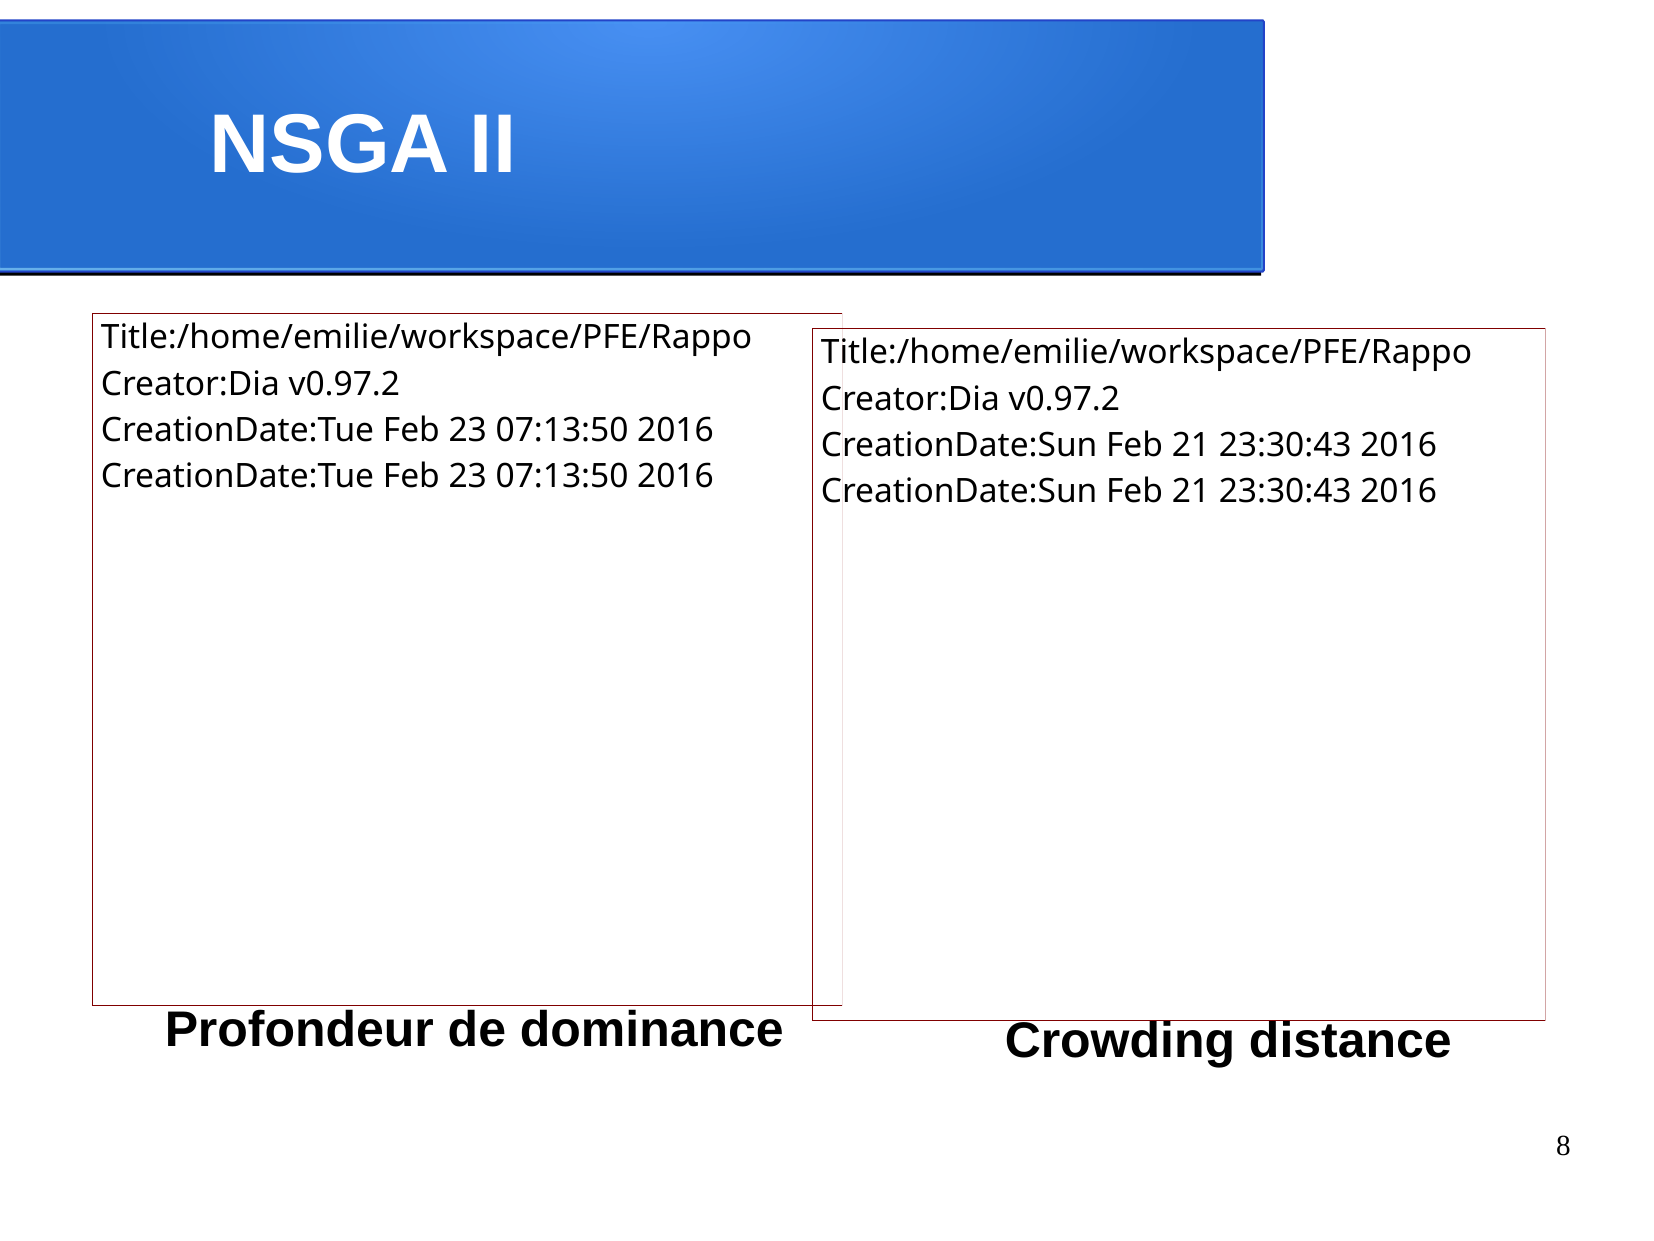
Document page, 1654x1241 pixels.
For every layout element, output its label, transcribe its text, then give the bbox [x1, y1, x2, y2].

text_box Profondeur de dominance [150, 1006, 826, 1066]
text_box Crowding distance [990, 1021, 1501, 1077]
text_box NSGA II [195, 90, 1051, 199]
picture [90, 311, 1546, 1021]
